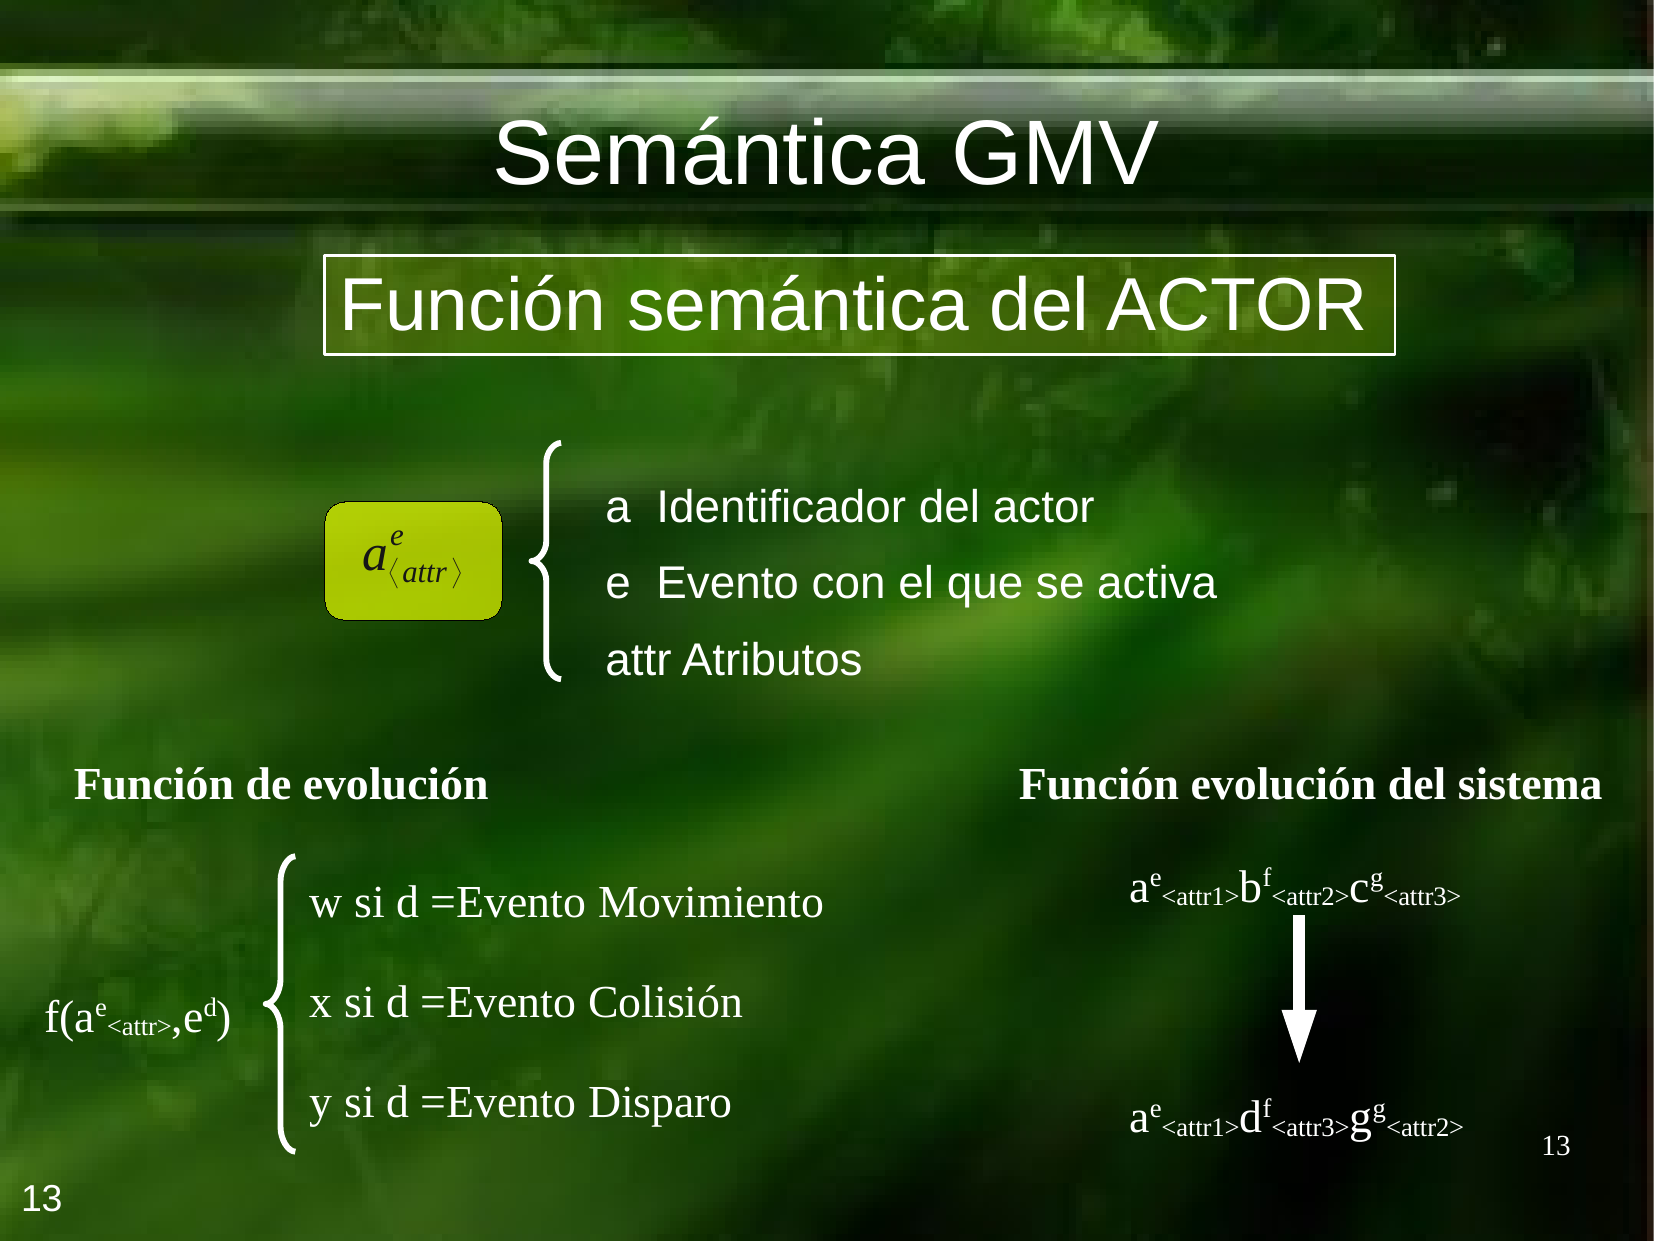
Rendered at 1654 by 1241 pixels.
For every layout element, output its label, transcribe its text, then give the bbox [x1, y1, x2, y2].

text_box f(ae<attr>,ed) [29, 962, 247, 1046]
text_box ae<attr1>bf<attr2>cg<attr3> [1114, 832, 1477, 916]
text_box <número> [6, 1170, 207, 1241]
text_box [324, 501, 503, 621]
text_box Función semántica del ACTOR [324, 255, 1395, 355]
title Semántica GMV [82, 56, 1571, 250]
text_box Función de evolución [59, 738, 621, 804]
picture [0, 0, 1654, 1241]
text_box Función evolución del sistema [1003, 738, 1625, 804]
text_box y si d =Evento Disparo [295, 1056, 749, 1123]
chart [354, 517, 469, 591]
text_box x si d =Evento Colisión [295, 956, 759, 1022]
text_box w si d =Evento Movimiento [295, 818, 840, 960]
text_box a Identificador del actor e Evento con el que se activa attr Atributos [590, 447, 1300, 668]
text_box ae<attr1>df<attr3>gg<attr2> [1114, 1062, 1480, 1146]
